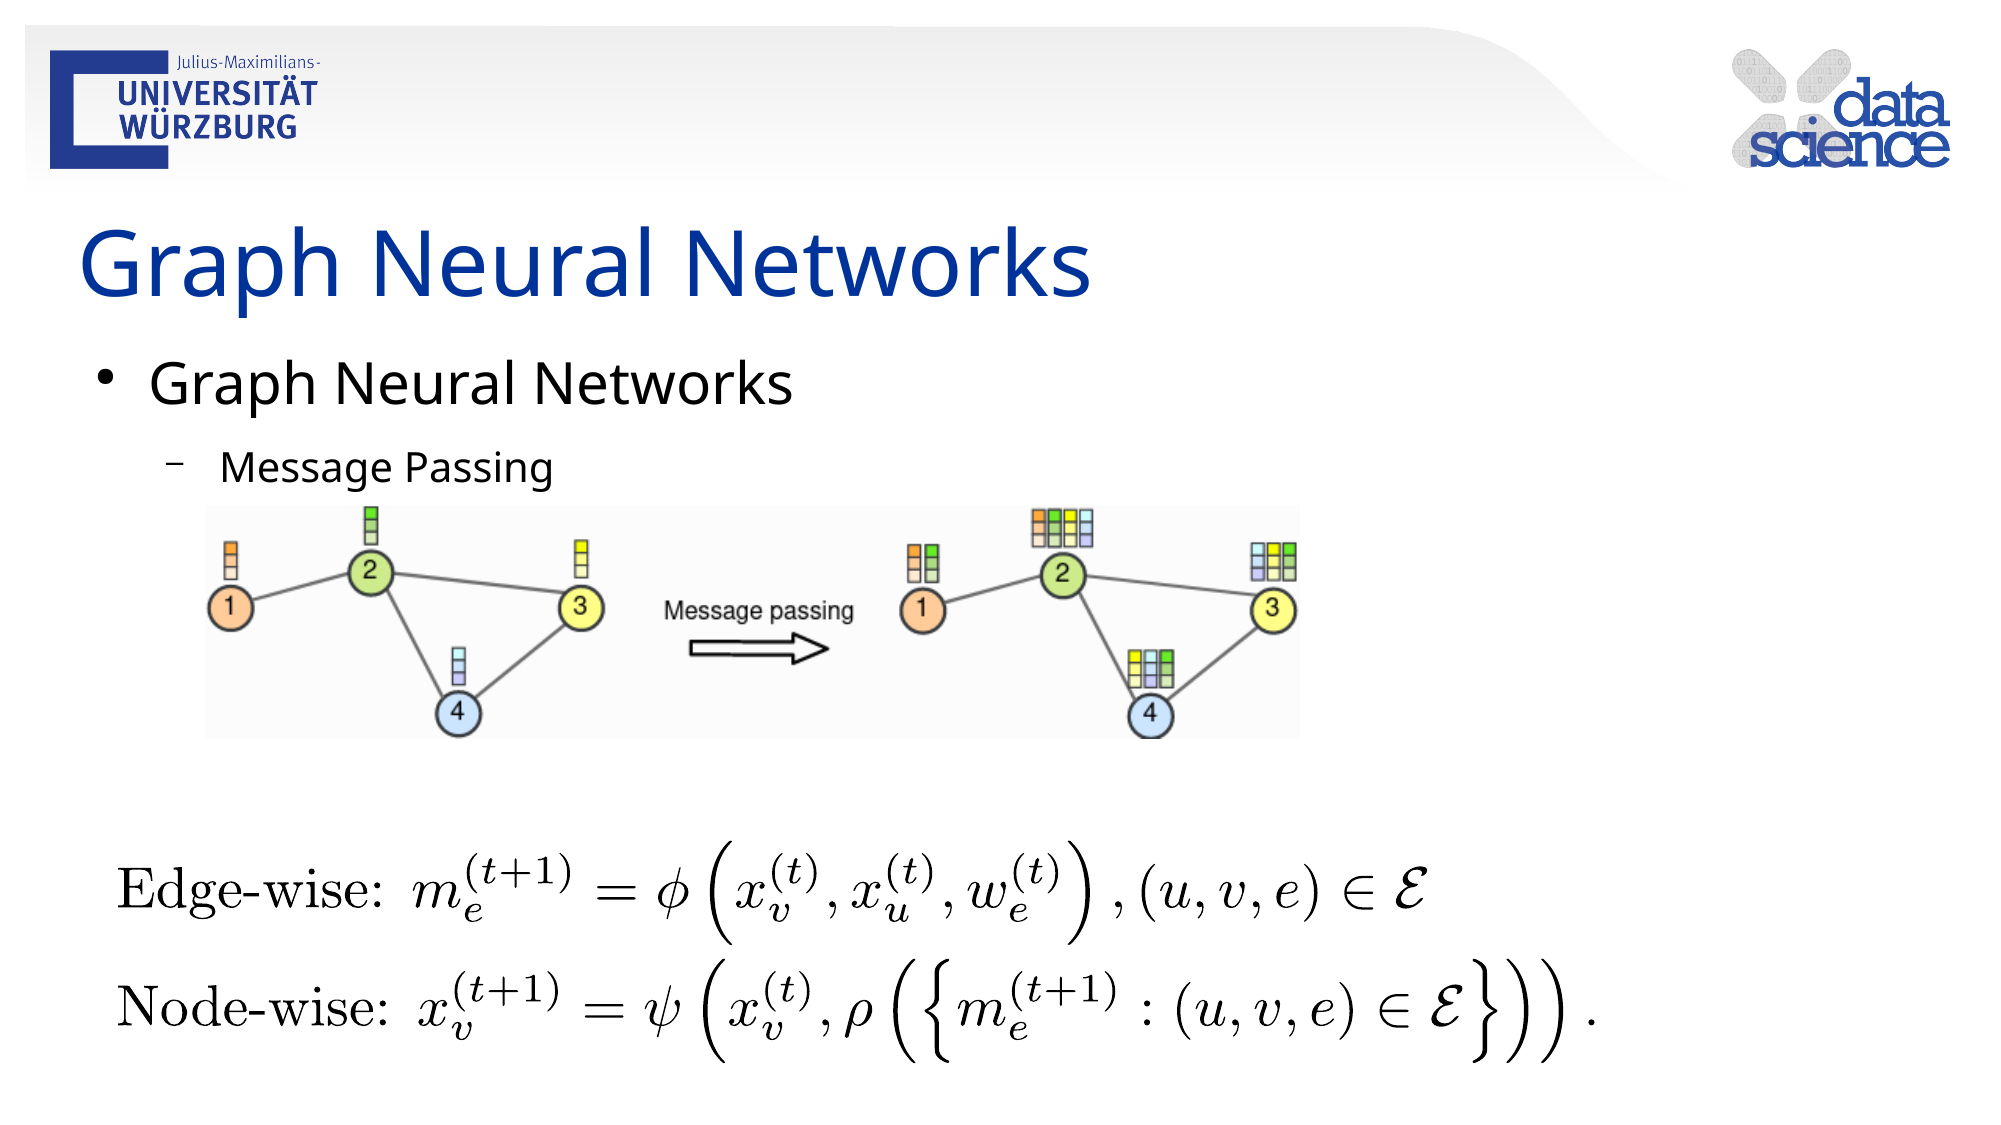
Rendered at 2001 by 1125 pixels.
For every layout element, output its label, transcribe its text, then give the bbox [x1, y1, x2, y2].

picture [1732, 49, 1950, 168]
picture [50, 50, 321, 169]
text_box [118, 840, 1428, 945]
title Graph Neural Networks [77, 198, 1901, 324]
text_box [118, 958, 1595, 1064]
picture [205, 505, 1300, 739]
list Graph Neural Networks Message Passing [77, 347, 1901, 1014]
